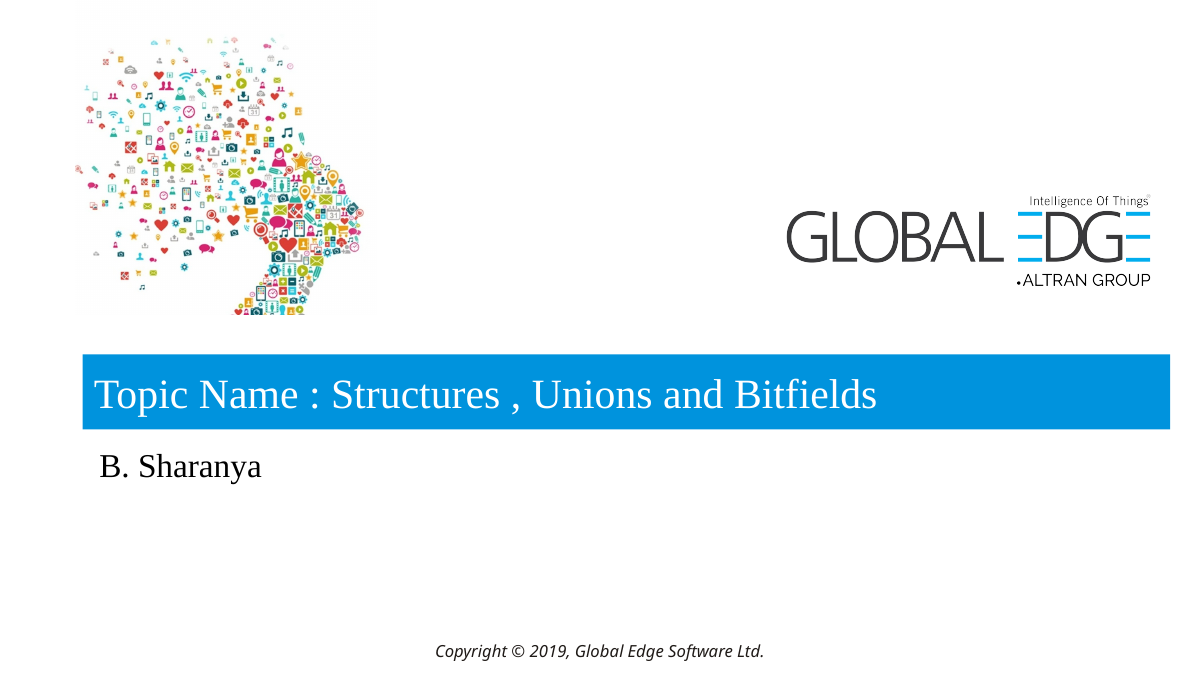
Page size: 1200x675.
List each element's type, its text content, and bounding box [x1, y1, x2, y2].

picture [779, 184, 1158, 296]
picture [75, 0, 377, 315]
title Topic Name : Structures , Unions and Bitfields [82, 354, 1171, 430]
list B. Sharanya [17, 432, 880, 495]
